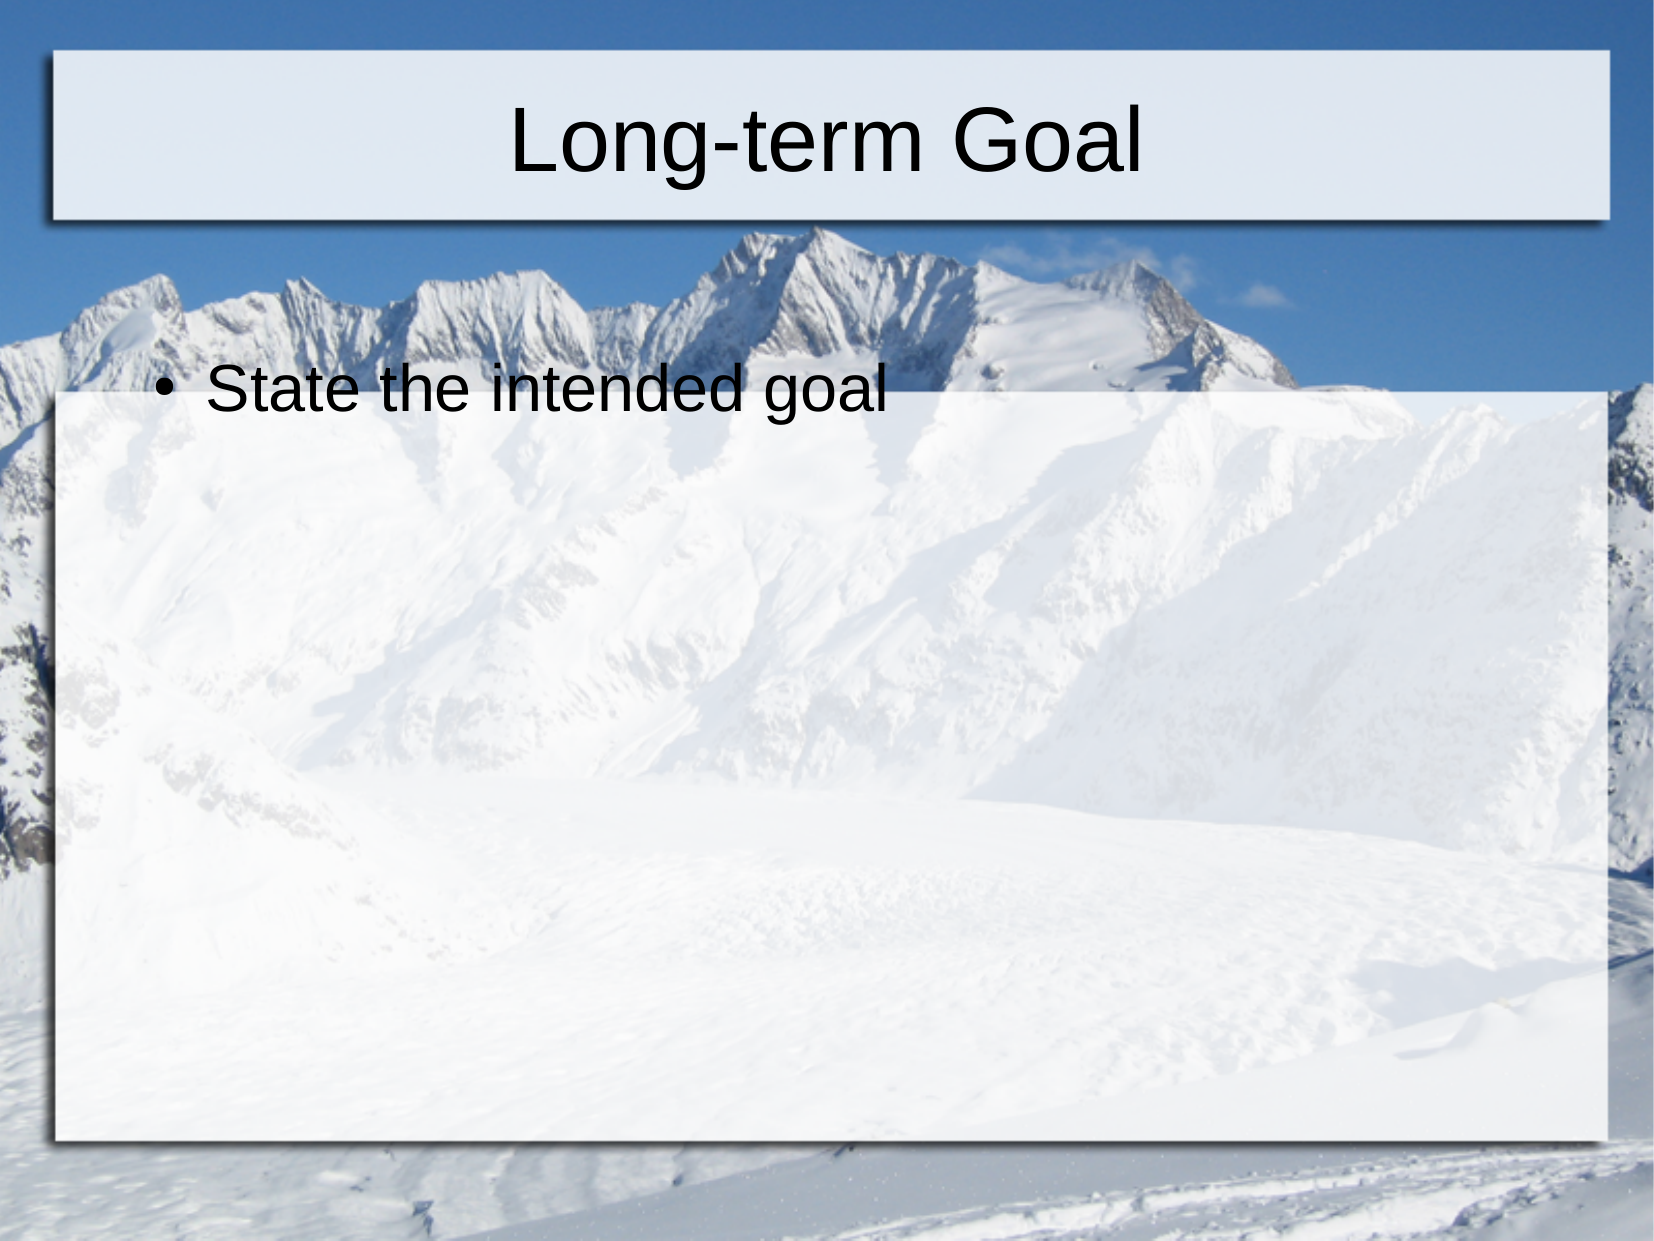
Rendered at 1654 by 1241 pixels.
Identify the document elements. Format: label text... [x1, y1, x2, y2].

picture [0, 0, 1654, 1241]
title Long-term Goal [59, 61, 1595, 219]
list State the intended goal [134, 350, 1516, 1133]
